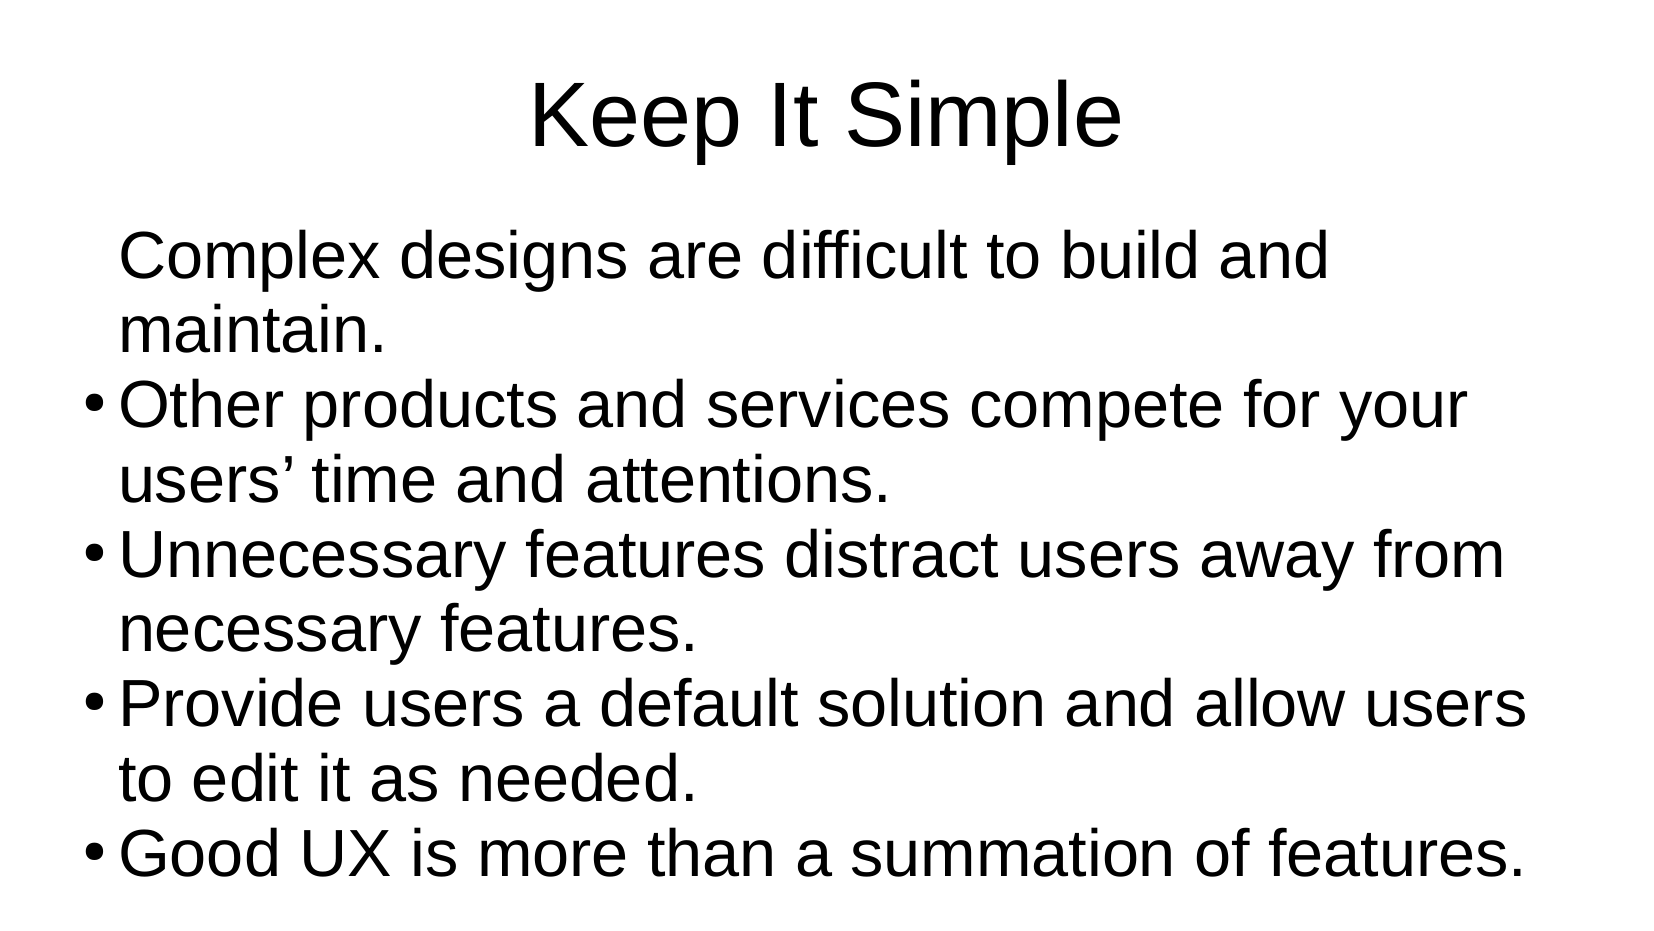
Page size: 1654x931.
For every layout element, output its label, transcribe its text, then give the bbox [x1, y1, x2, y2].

subtitle Complex designs are difficult to build and maintain. Other products and services compete for your users’ time and attentions. Unnecessary features distract users away from necessary features. Provide users a default solution and allow users to edit it as needed. Good UX is more than a summation of features. [82, 217, 1571, 891]
title Keep It Simple [82, 37, 1571, 193]
